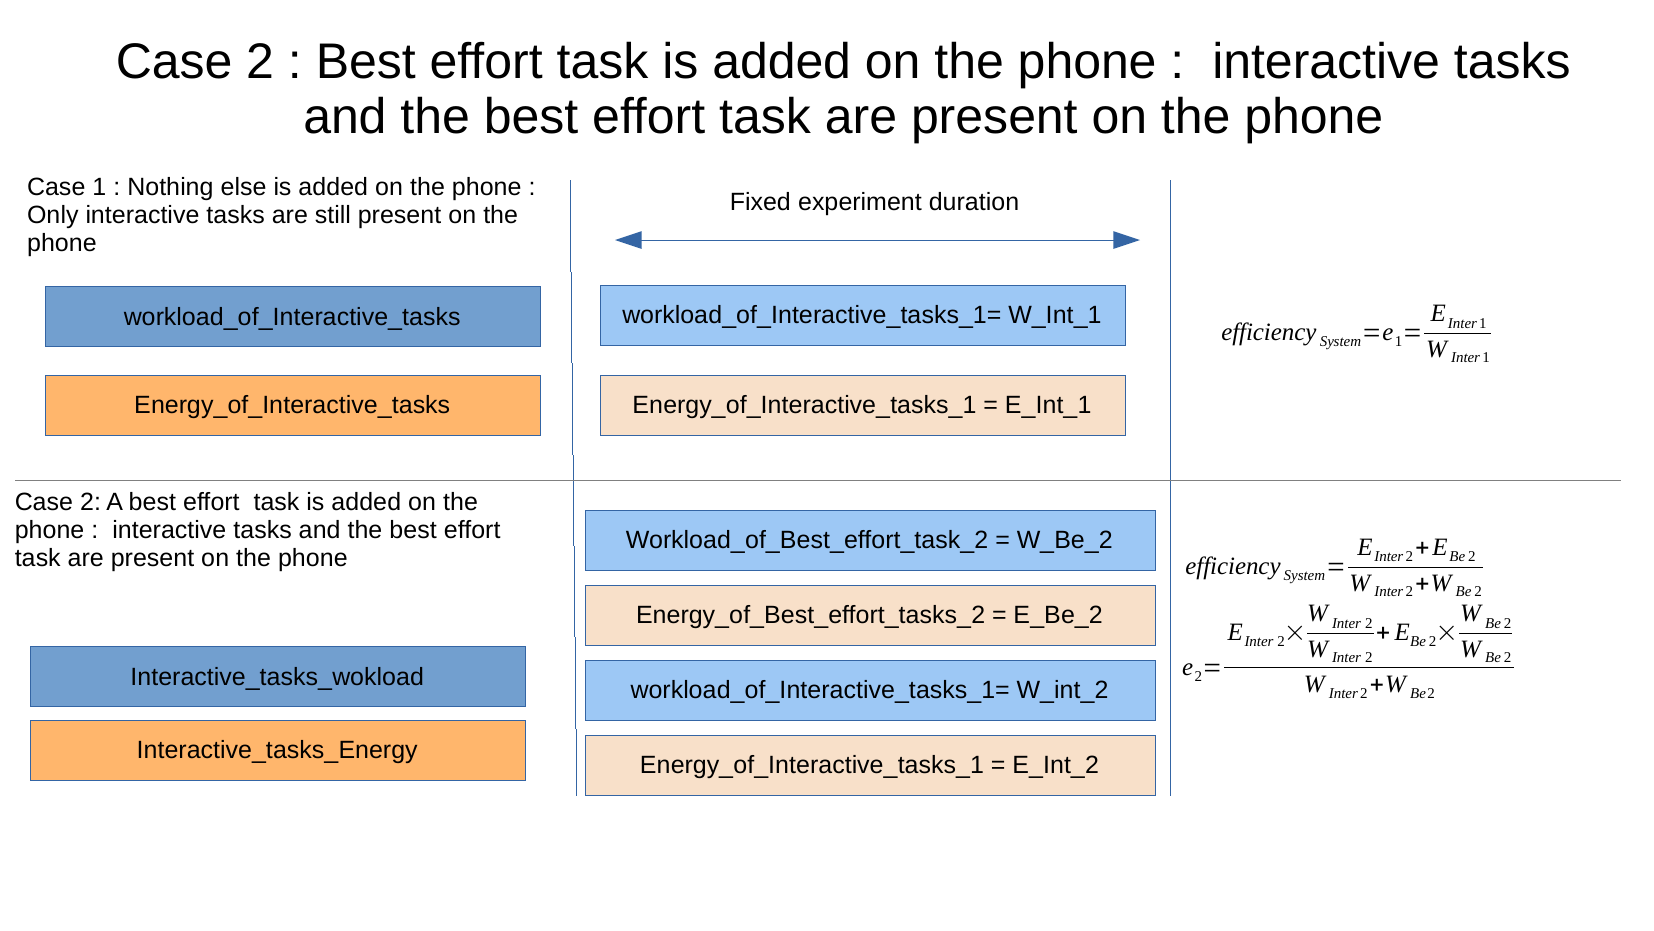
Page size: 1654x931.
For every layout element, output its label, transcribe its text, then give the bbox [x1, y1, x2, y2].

text_box workload_of_Interactive_tasks_1= W_Int_1 [600, 285, 1126, 346]
title Case 2 : Best effort task is added on the phone : interactive tasks and the best effort task are present on the phone [112, 27, 1576, 151]
text_box Interactive_tasks_Energy [30, 720, 526, 781]
text_box workload_of_Interactive_tasks [45, 287, 541, 347]
text_box Interactive_tasks_wokload [30, 646, 526, 707]
text_box Case 2: A best effort task is added on the phone : interactive tasks and the best effort task are present on the phone [0, 480, 543, 602]
text_box Case 1 : Nothing else is added on the phone : Only interactive tasks are still present on the phone [12, 165, 556, 287]
text_box workload_of_Interactive_tasks_1= W_int_2 [585, 660, 1156, 721]
chart [1175, 533, 1522, 702]
text_box Workload_of_Best_effort_task_2 = W_Be_2 [585, 510, 1156, 571]
chart [1215, 300, 1499, 367]
text_box Fixed experiment duration [715, 180, 1036, 223]
text_box Energy_of_Interactive_tasks_1 = E_Int_1 [600, 375, 1126, 436]
text_box Energy_of_Interactive_tasks [45, 375, 541, 436]
text_box Energy_of_Interactive_tasks_1 = E_Int_2 [585, 735, 1156, 796]
text_box Energy_of_Best_effort_tasks_2 = E_Be_2 [585, 585, 1156, 646]
